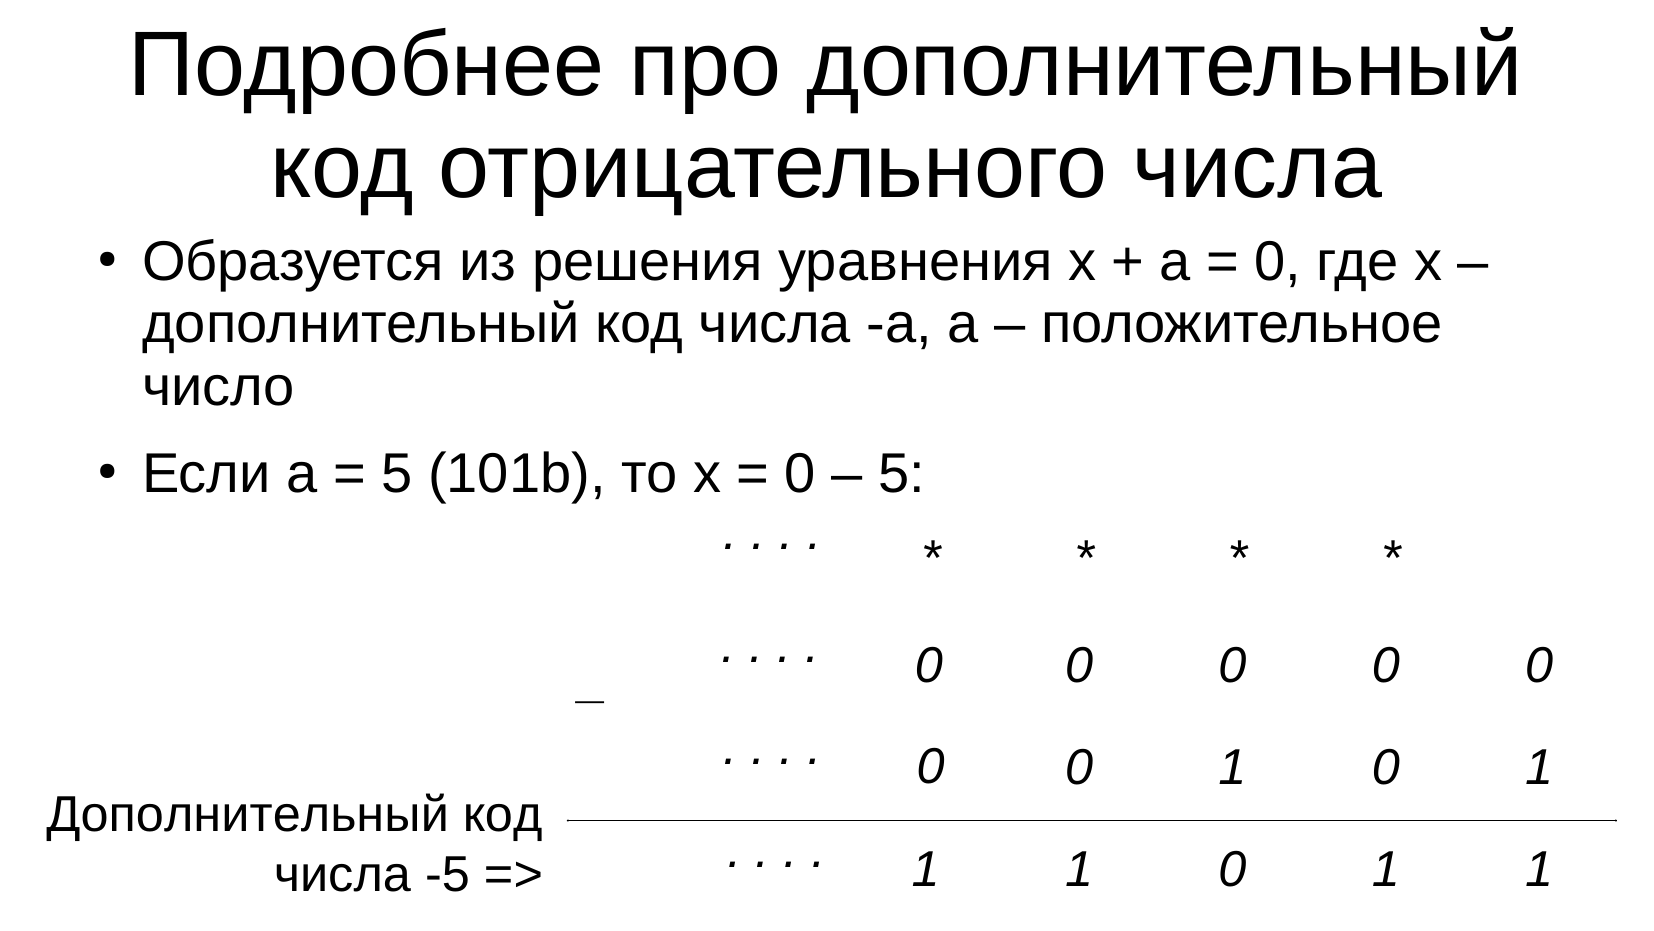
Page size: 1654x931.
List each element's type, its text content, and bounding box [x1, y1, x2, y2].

list Образуется из решения уравнения x + a = 0, где x – дополнительный код числа -a, a – положительное число Если a = 5 (101b), то x = 0 – 5: [82, 229, 1571, 488]
title Подробнее про дополнительный код отрицательного числа [82, 12, 1571, 218]
picture [38, 488, 1626, 916]
